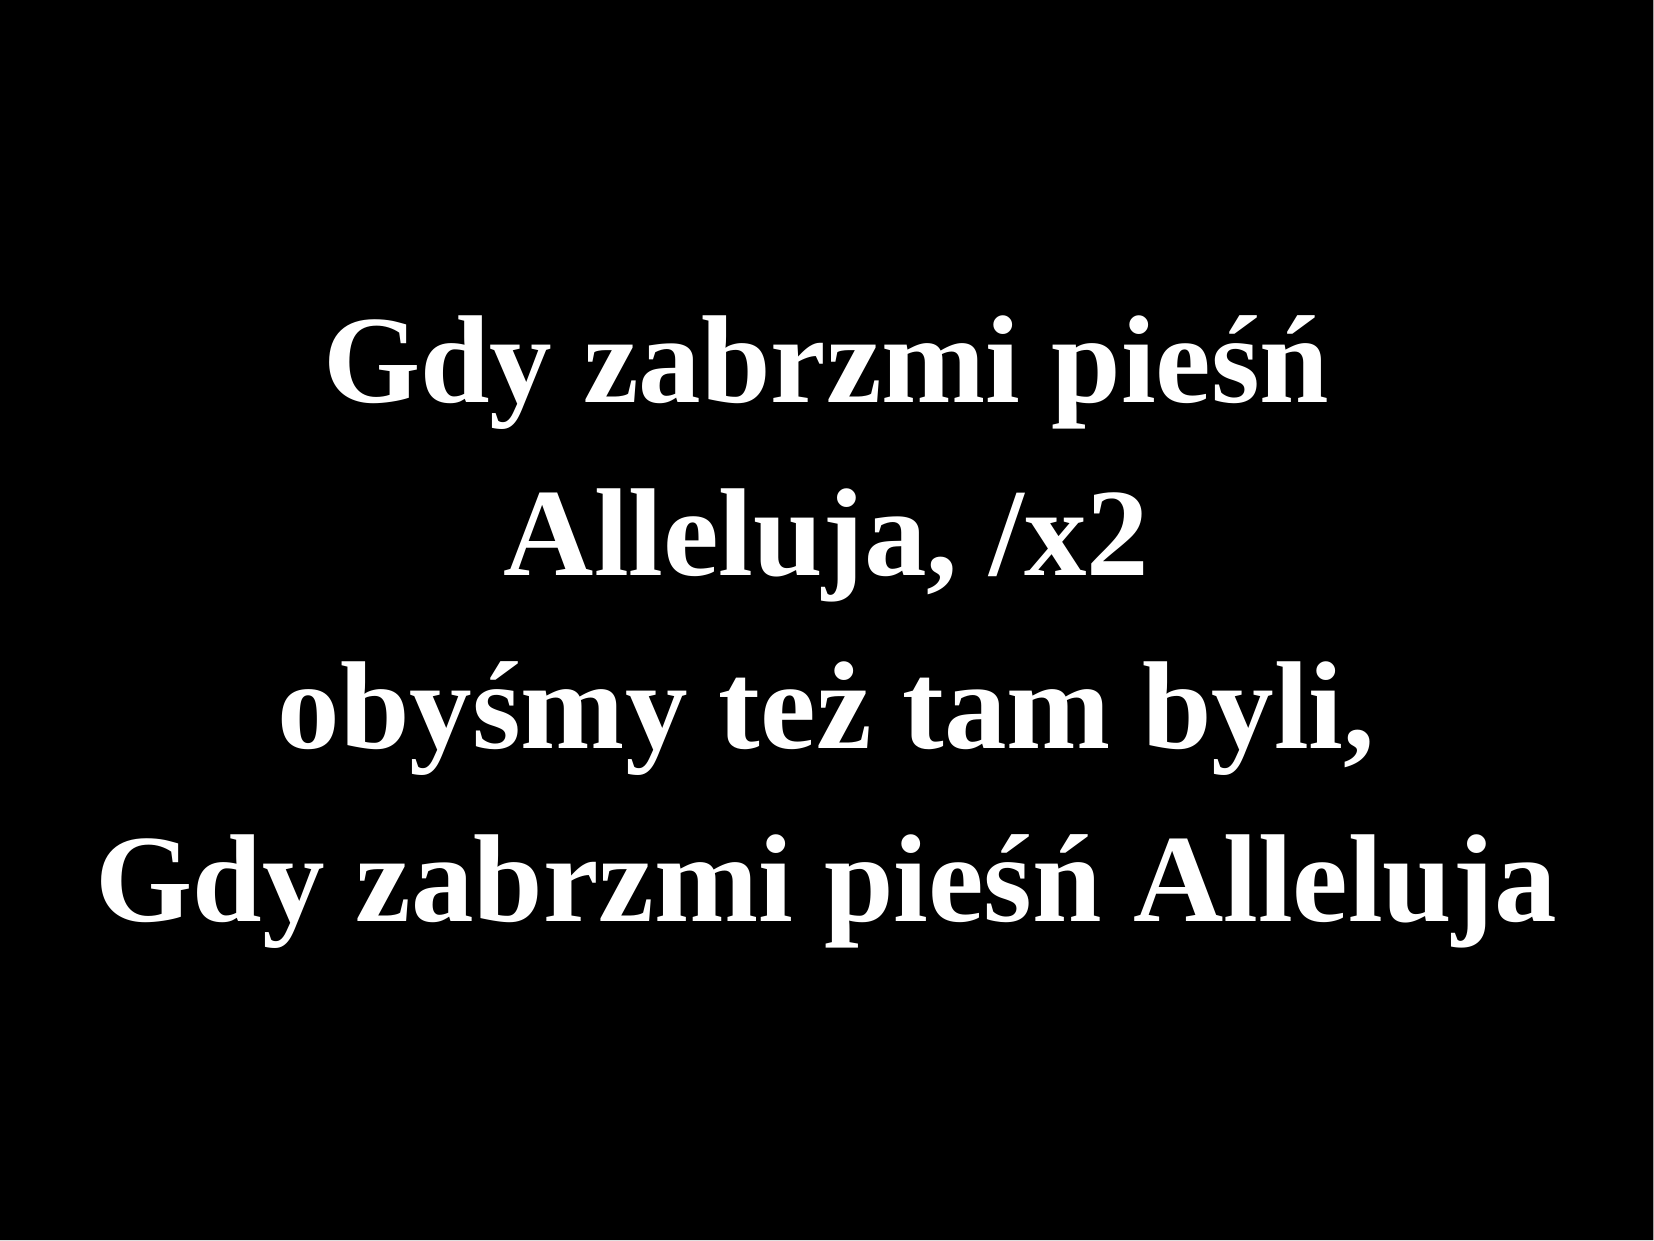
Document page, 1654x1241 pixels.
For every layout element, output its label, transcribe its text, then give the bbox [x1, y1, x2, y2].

title Gdy zabrzmi pieśń ppp Alleluja, /x2 ppp obyśmy też tam byli, ppp Gdy zabrzmi pieśń Alleluja [0, 0, 1654, 1241]
